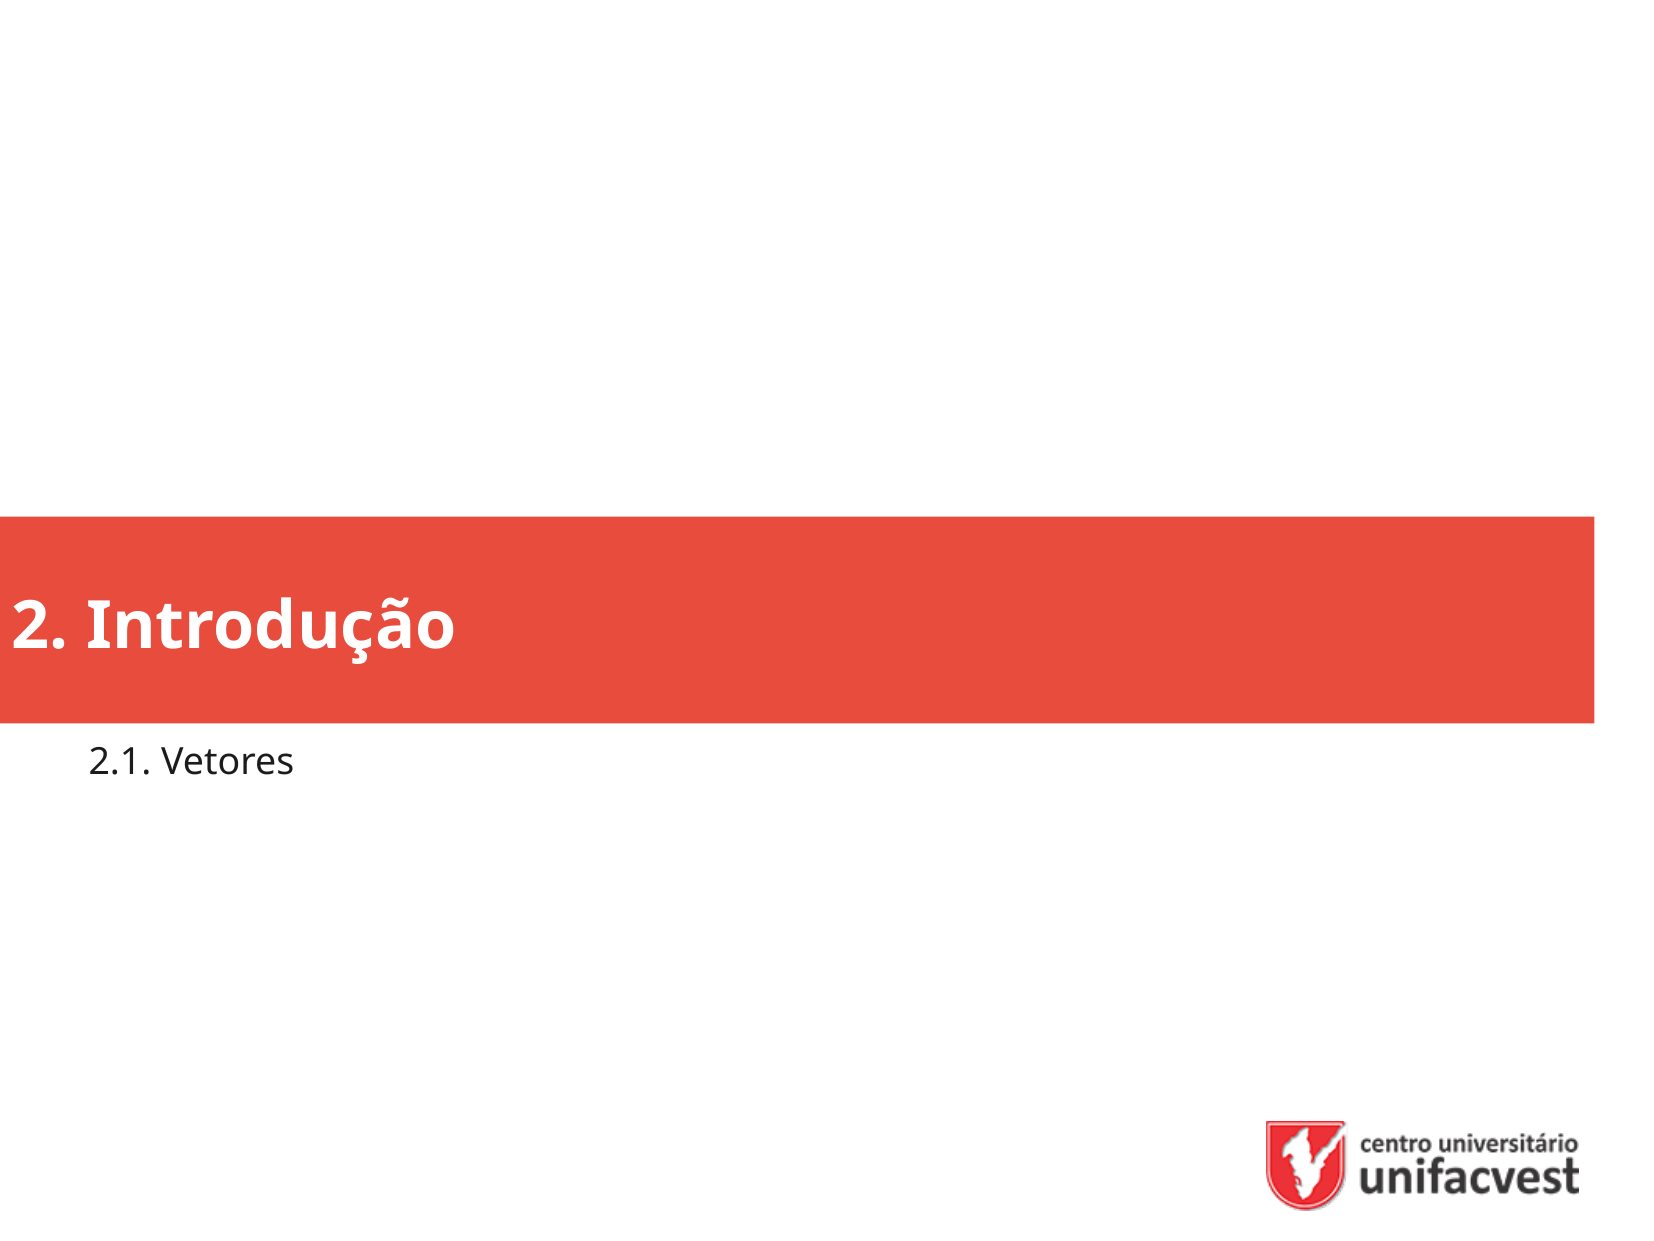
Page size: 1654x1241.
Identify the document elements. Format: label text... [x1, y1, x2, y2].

title 2. Introdução [11, 513, 1607, 663]
text_box [1238, 1120, 1654, 1212]
subtitle 2.1. Vetores [88, 735, 1595, 1097]
picture [1266, 1121, 1579, 1211]
